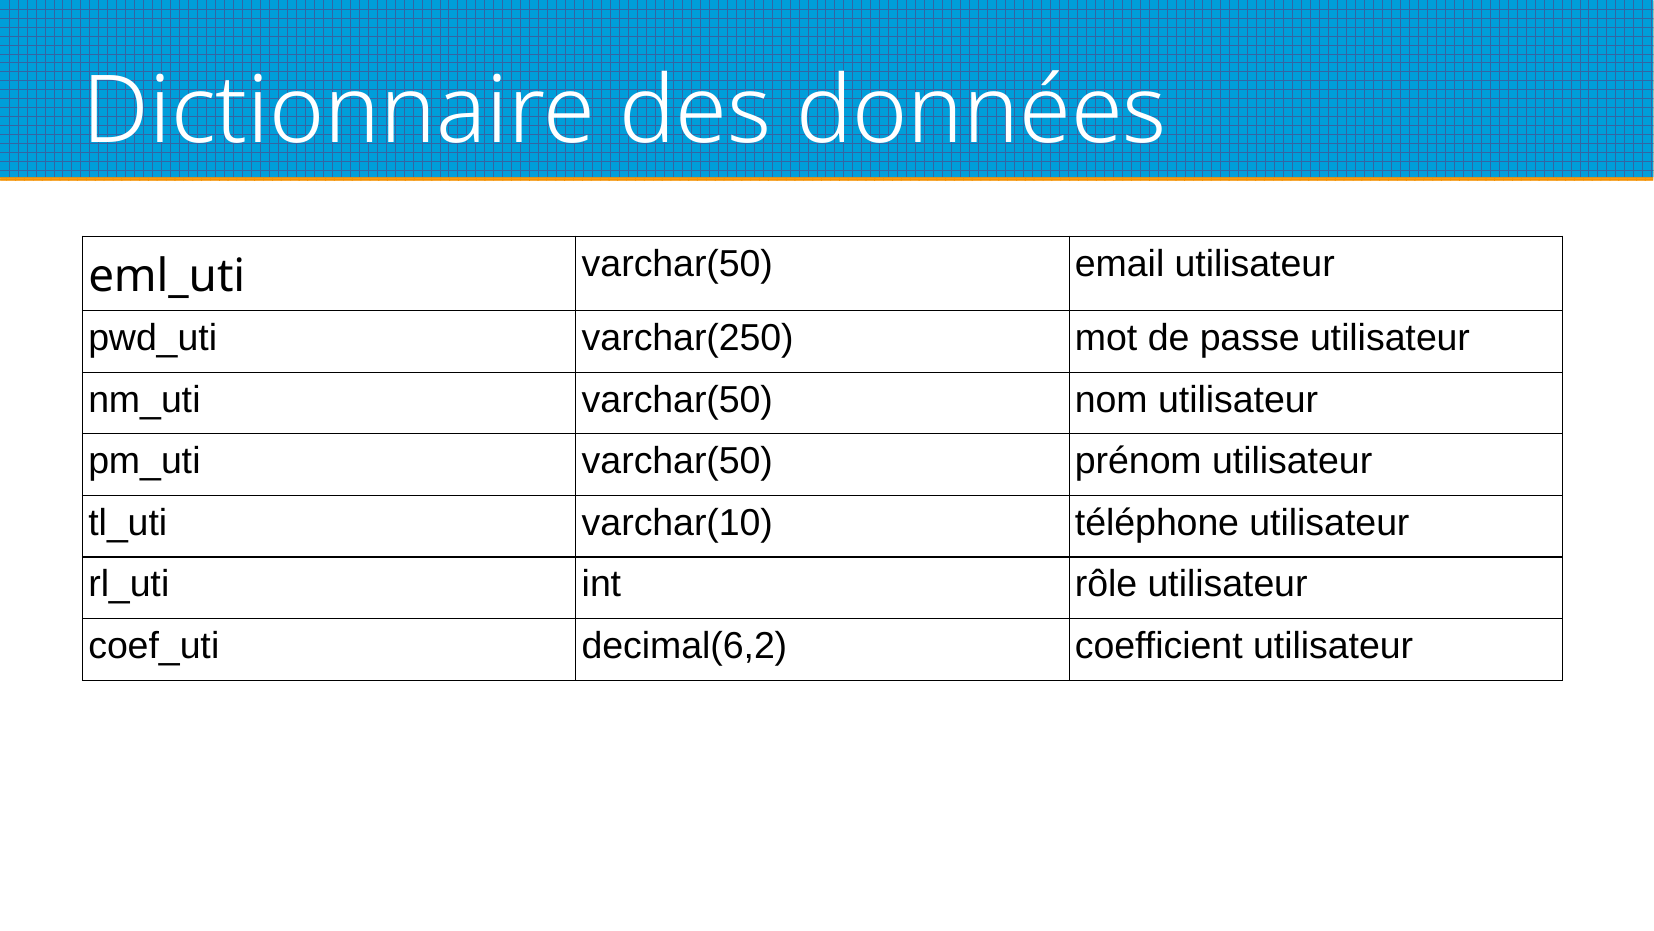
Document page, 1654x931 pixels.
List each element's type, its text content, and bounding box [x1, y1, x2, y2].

table_cell prénom utilisateur [1070, 434, 1562, 495]
table_cell varchar(250) [576, 311, 1069, 372]
title Dictionnaire des données [82, 14, 1571, 171]
table_cell varchar(50) [576, 434, 1069, 495]
table_cell rl_uti [83, 558, 575, 618]
table_cell mot de passe utilisateur [1070, 311, 1562, 372]
table_cell int [576, 558, 1069, 618]
table_cell varchar(50) [576, 373, 1069, 433]
table_header eml_uti [83, 237, 575, 310]
table_cell pm_uti [83, 434, 575, 495]
table_cell tl_uti [83, 496, 575, 556]
table_cell nm_uti [83, 373, 575, 433]
table_header varchar(50) [576, 237, 1069, 310]
table_cell nom utilisateur [1070, 373, 1562, 433]
table_header email utilisateur [1070, 237, 1562, 310]
table_cell varchar(10) [576, 496, 1069, 556]
table_cell pwd_uti [83, 311, 575, 372]
table_cell rôle utilisateur [1070, 558, 1562, 618]
table_cell téléphone utilisateur [1070, 496, 1562, 556]
table_cell coef_uti [83, 619, 575, 680]
table_cell decimal(6,2) [576, 619, 1069, 680]
table_cell coefficient utilisateur [1070, 619, 1562, 680]
